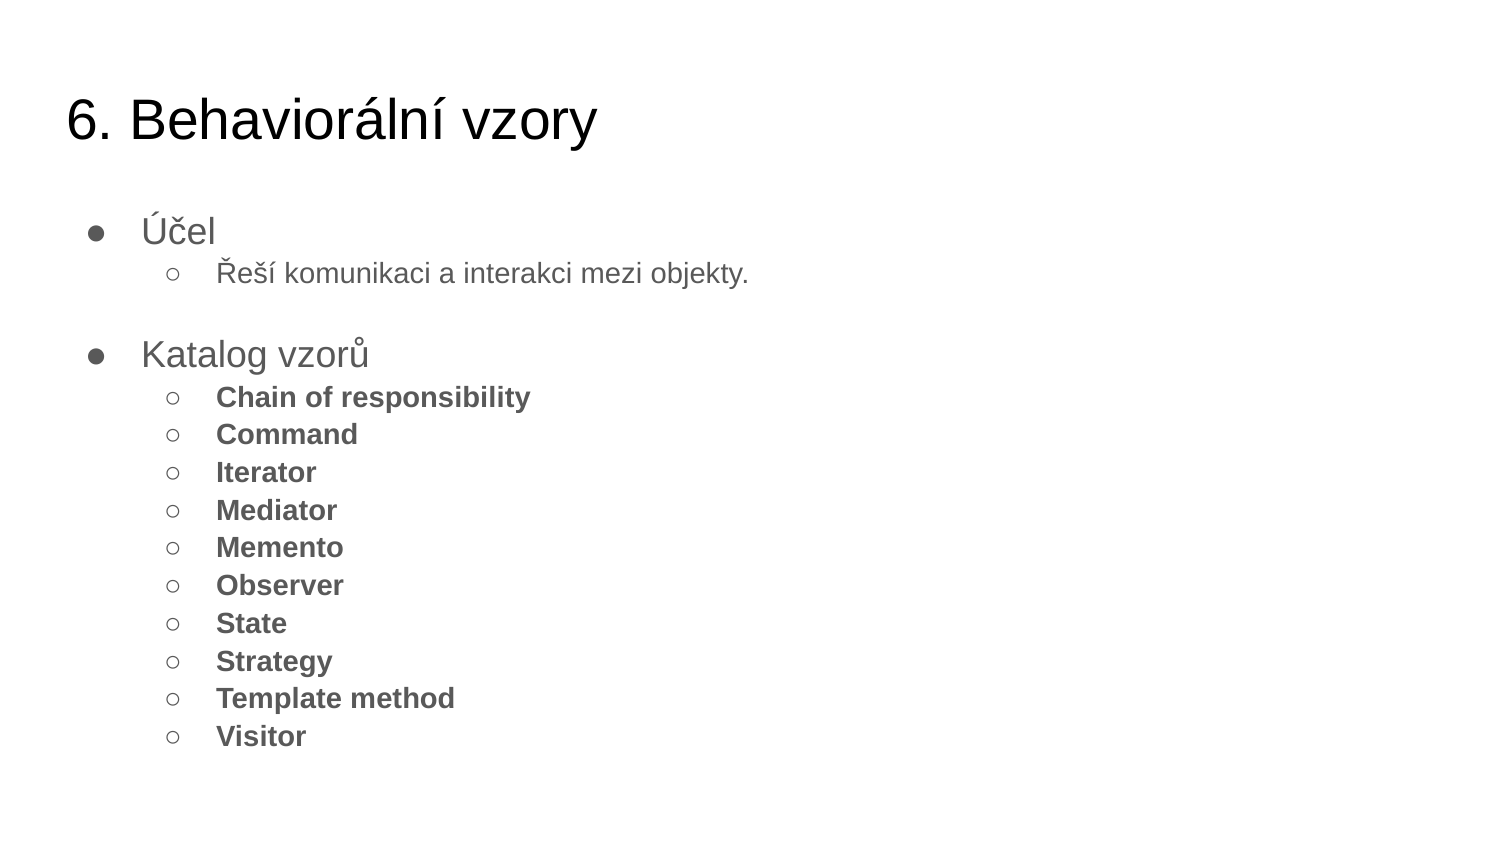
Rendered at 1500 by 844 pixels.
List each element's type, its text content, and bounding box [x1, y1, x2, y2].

title 6. Behaviorální vzory [51, 72, 1449, 167]
list Účel Řeší komunikaci a interakci mezi objekty. Katalog vzorů Chain of responsibility Command Iterator Mediator Memento Observer State Strategy Template method Visitor [51, 189, 1449, 844]
